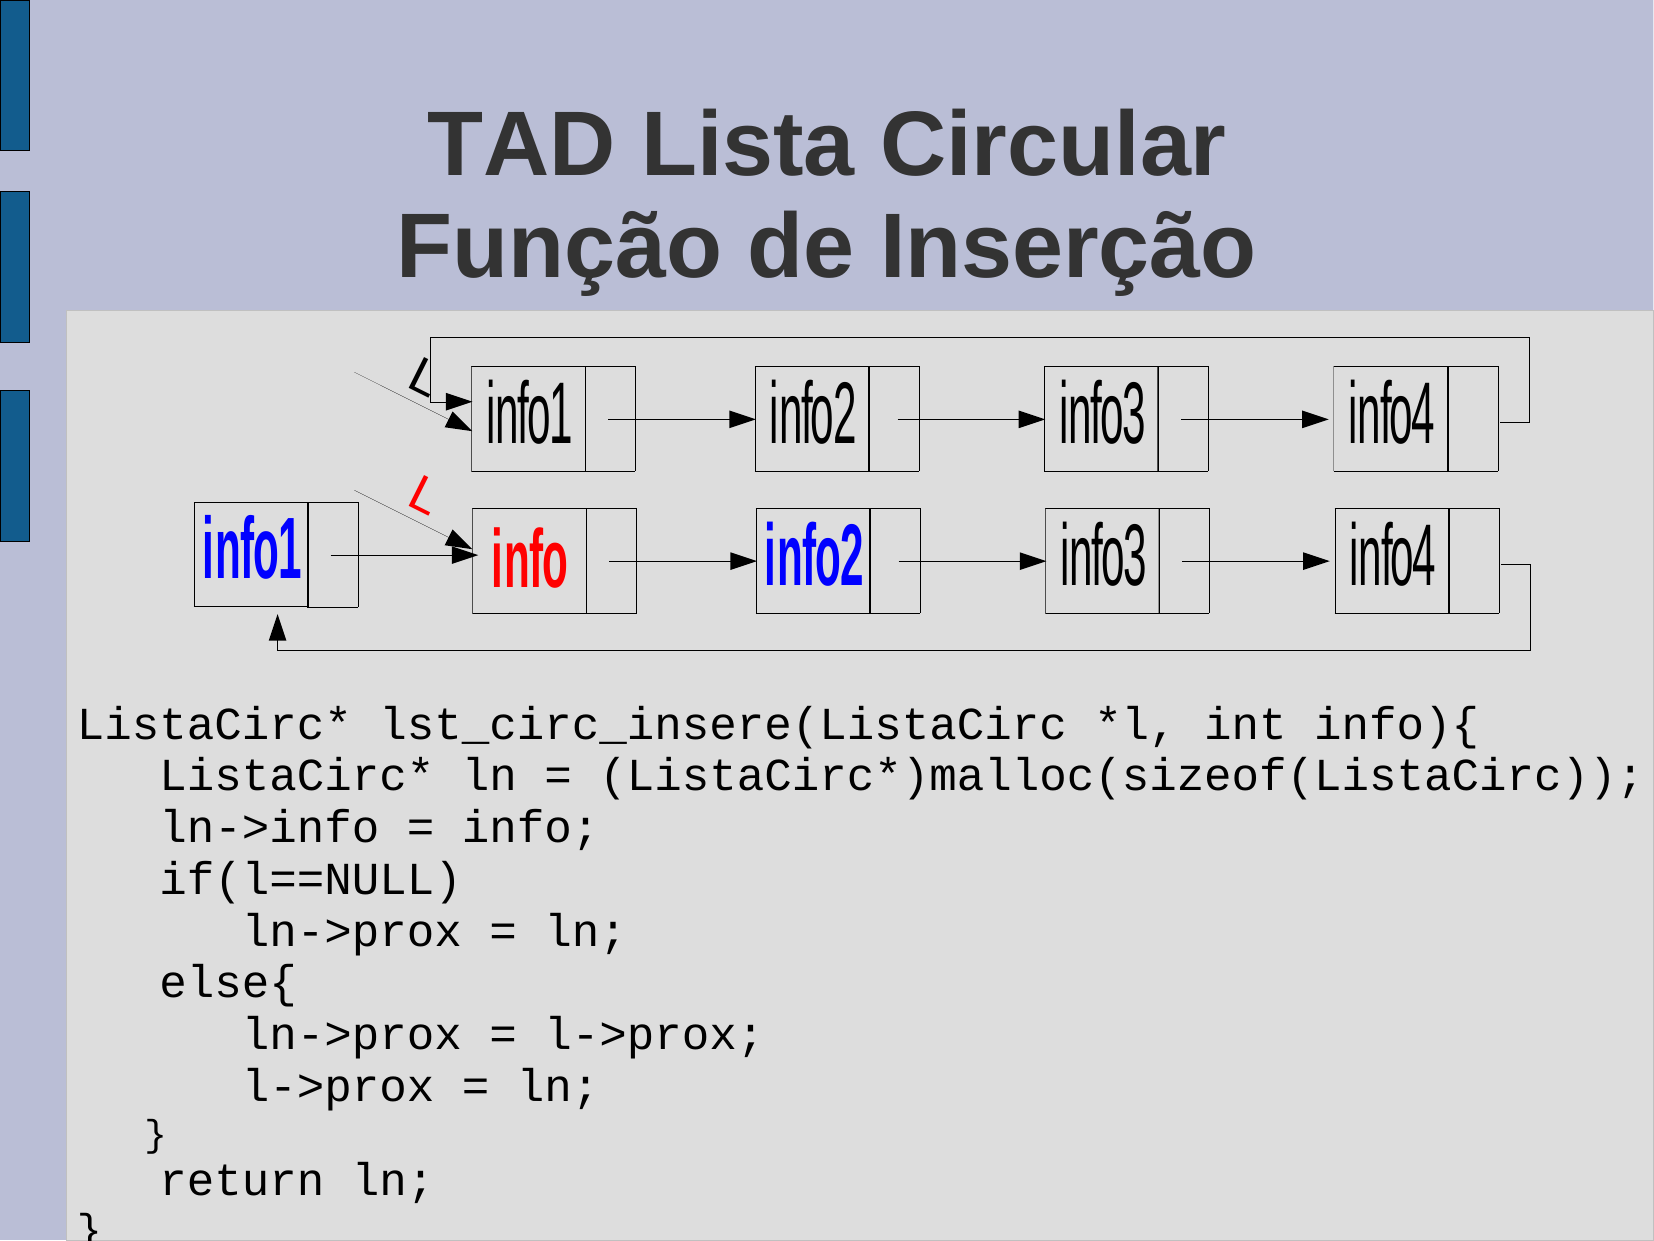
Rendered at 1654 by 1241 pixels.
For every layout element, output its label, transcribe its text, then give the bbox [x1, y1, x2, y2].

chart [471, 366, 638, 479]
chart [755, 508, 923, 621]
chart [754, 366, 922, 479]
list ListaCirc* lst_circ_insere(ListaCirc *l, int info){ ListaCirc* ln = (ListaCirc*)malloc(sizeof(ListaCirc)); ln->info = info; if(l==NULL) ln->prox = ln; else{ ln->prox = l->prox; l->prox = ln; } return ln; } [59, 701, 1648, 1241]
chart [472, 508, 639, 621]
chart [1334, 508, 1502, 621]
chart [1333, 366, 1501, 479]
chart [193, 502, 361, 615]
title TAD Lista Circular Função de Inserção [121, 91, 1534, 299]
chart [1044, 366, 1211, 479]
chart [1045, 508, 1212, 621]
